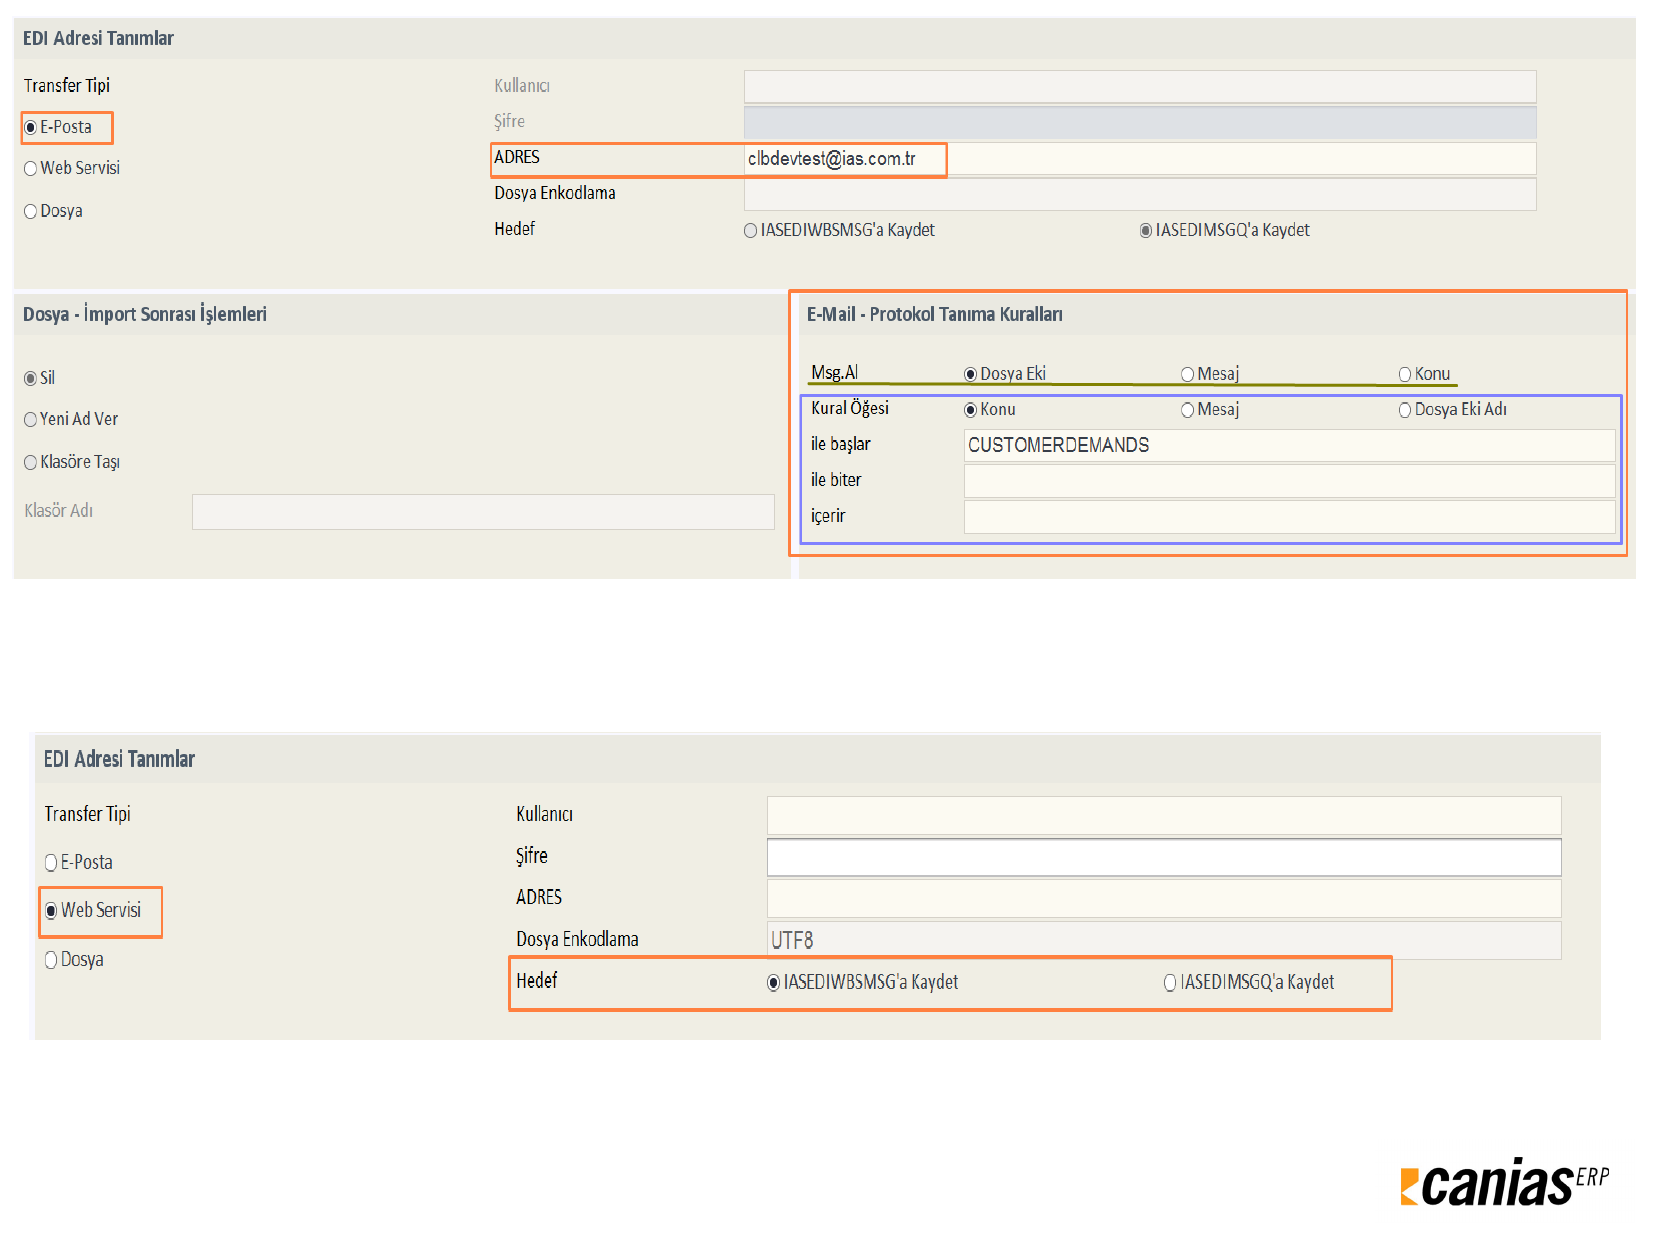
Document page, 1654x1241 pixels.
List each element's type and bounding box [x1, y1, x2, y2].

picture [12, 16, 1636, 579]
picture [29, 732, 1601, 1040]
picture [1375, 1139, 1635, 1223]
